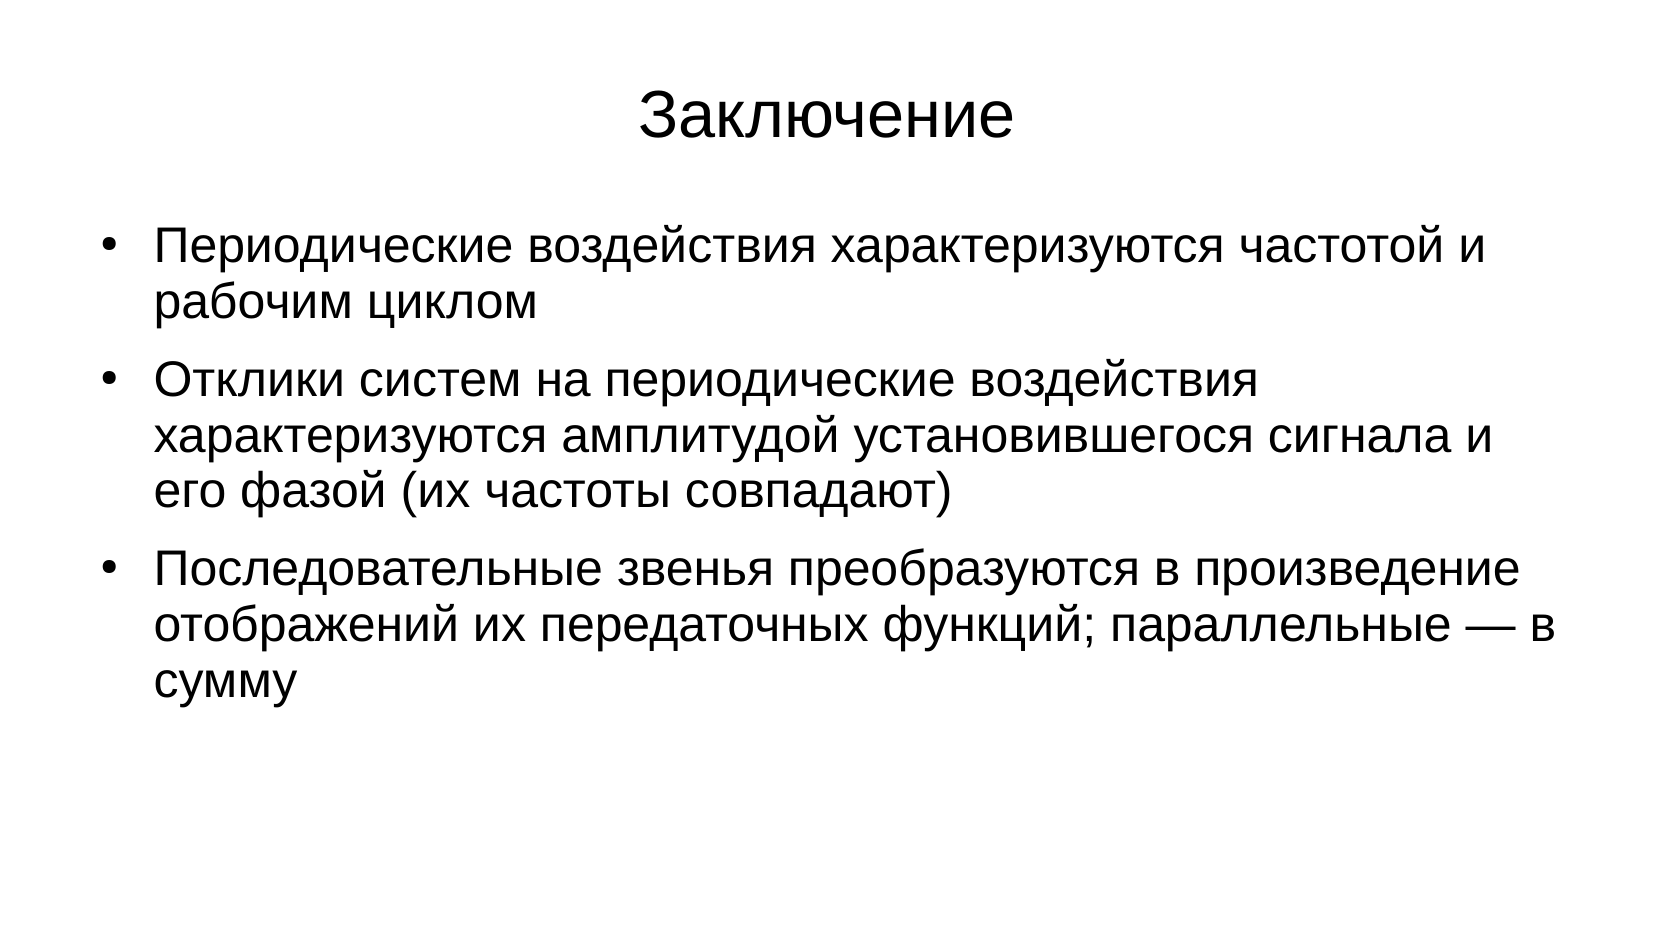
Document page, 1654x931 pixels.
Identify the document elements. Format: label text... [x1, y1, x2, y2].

title Заключение [82, 37, 1571, 193]
list Периодические воздействия характеризуются частотой и рабочим циклом Отклики систем на периодические воздействия характеризуются амплитудой установившегося сигнала и его фазой (их частоты совпадают) Последовательные звенья преобразуются в произведение отображений их передаточных функций; параллельные — в сумму [82, 217, 1571, 857]
